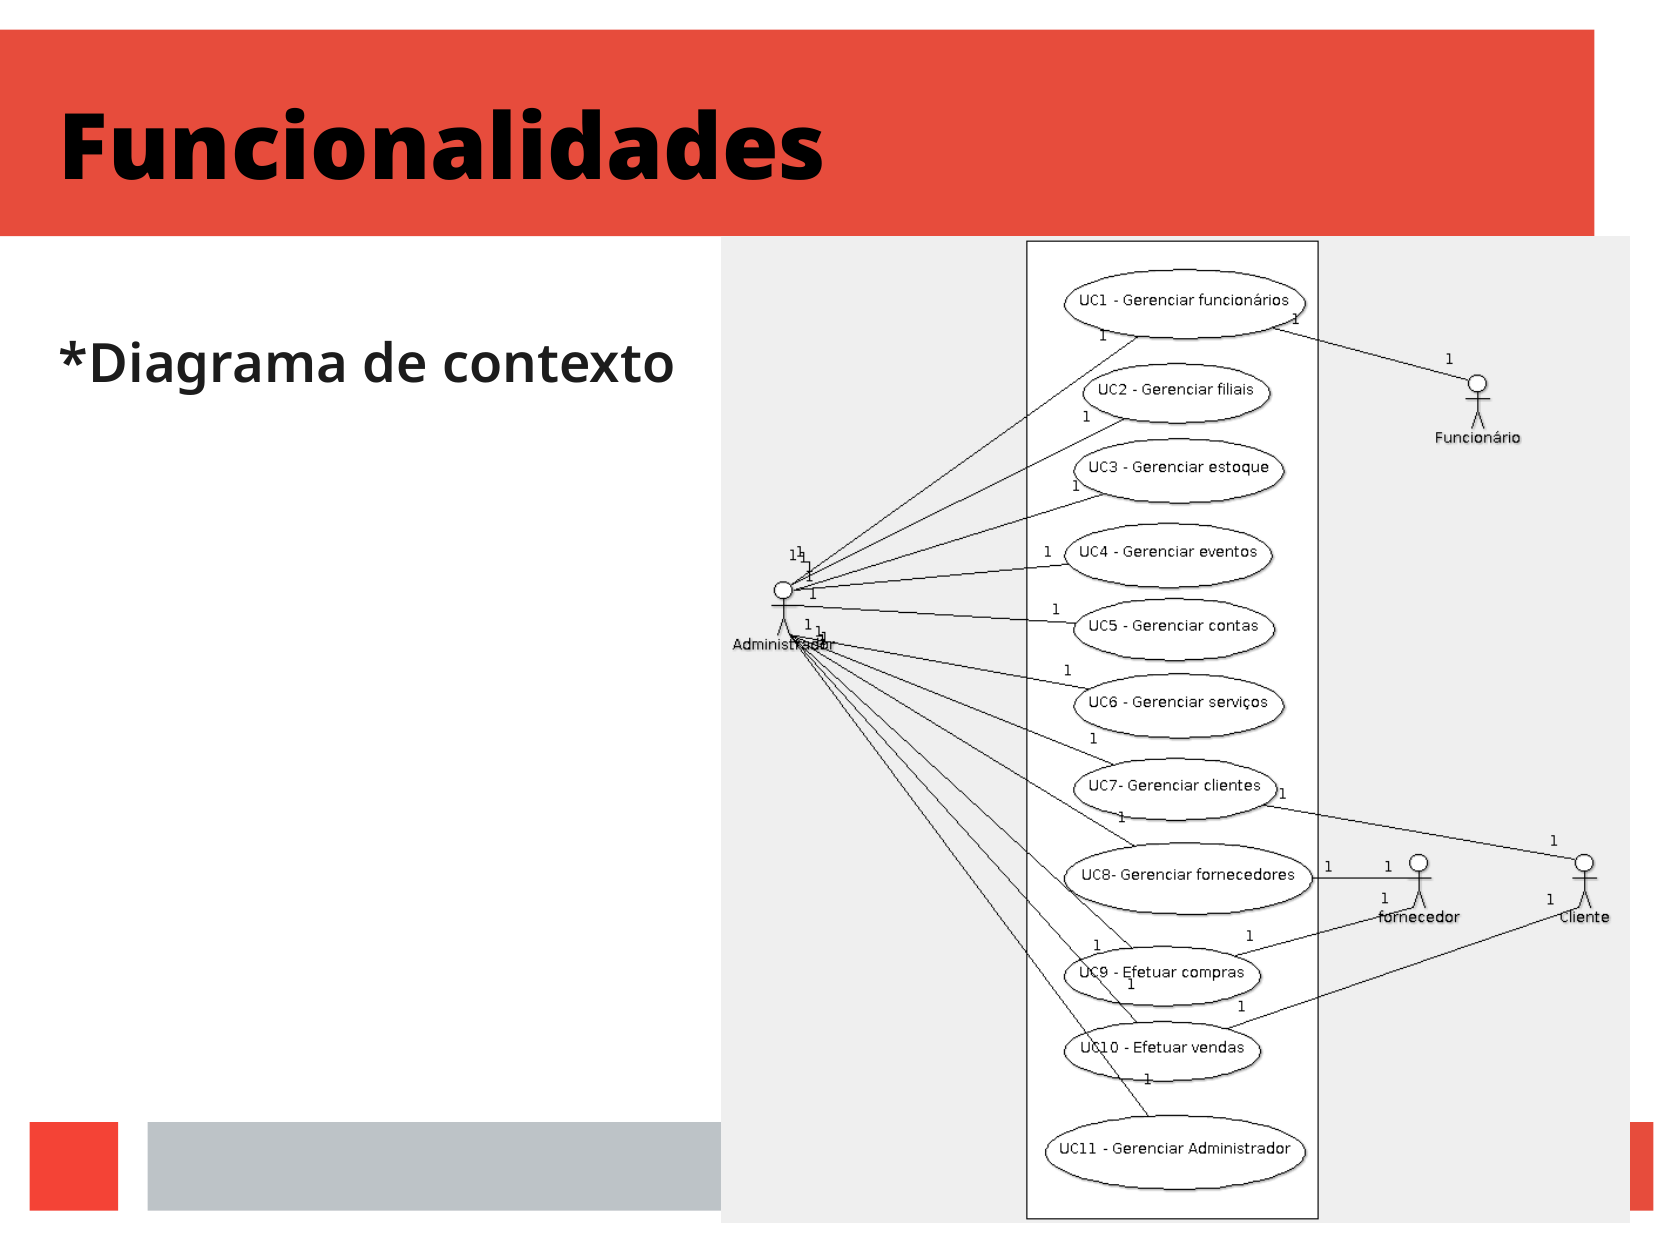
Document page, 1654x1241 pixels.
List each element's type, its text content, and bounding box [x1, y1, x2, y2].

title Funcionalidades [59, 59, 1595, 207]
list *Diagrama de contexto [59, 324, 1565, 1093]
picture [721, 236, 1630, 1223]
